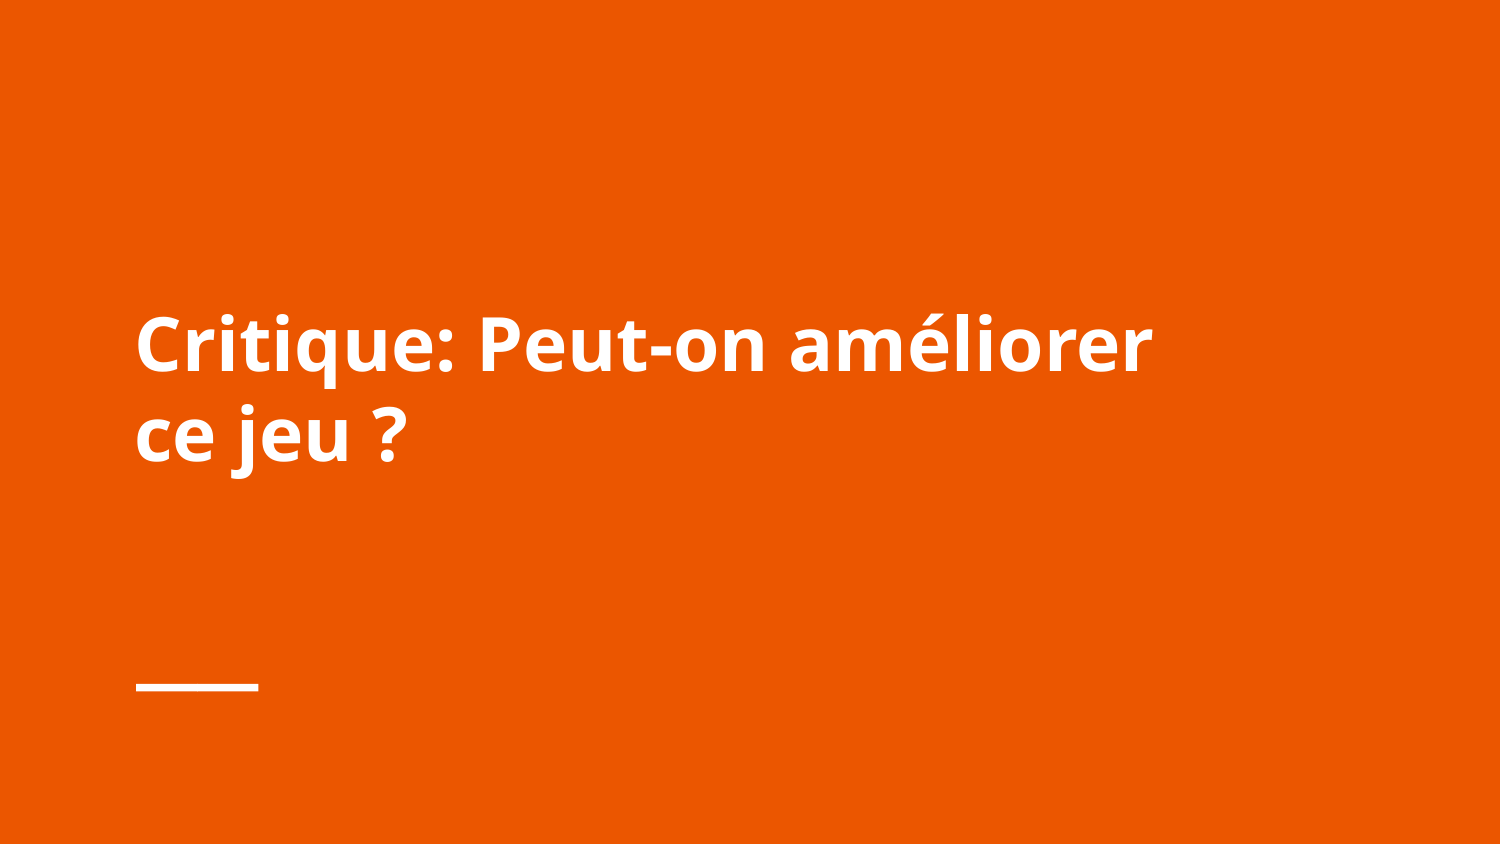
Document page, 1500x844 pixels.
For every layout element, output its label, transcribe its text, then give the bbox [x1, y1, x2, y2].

title Critique: Peut-on améliorer ce jeu ? [119, 141, 1272, 632]
